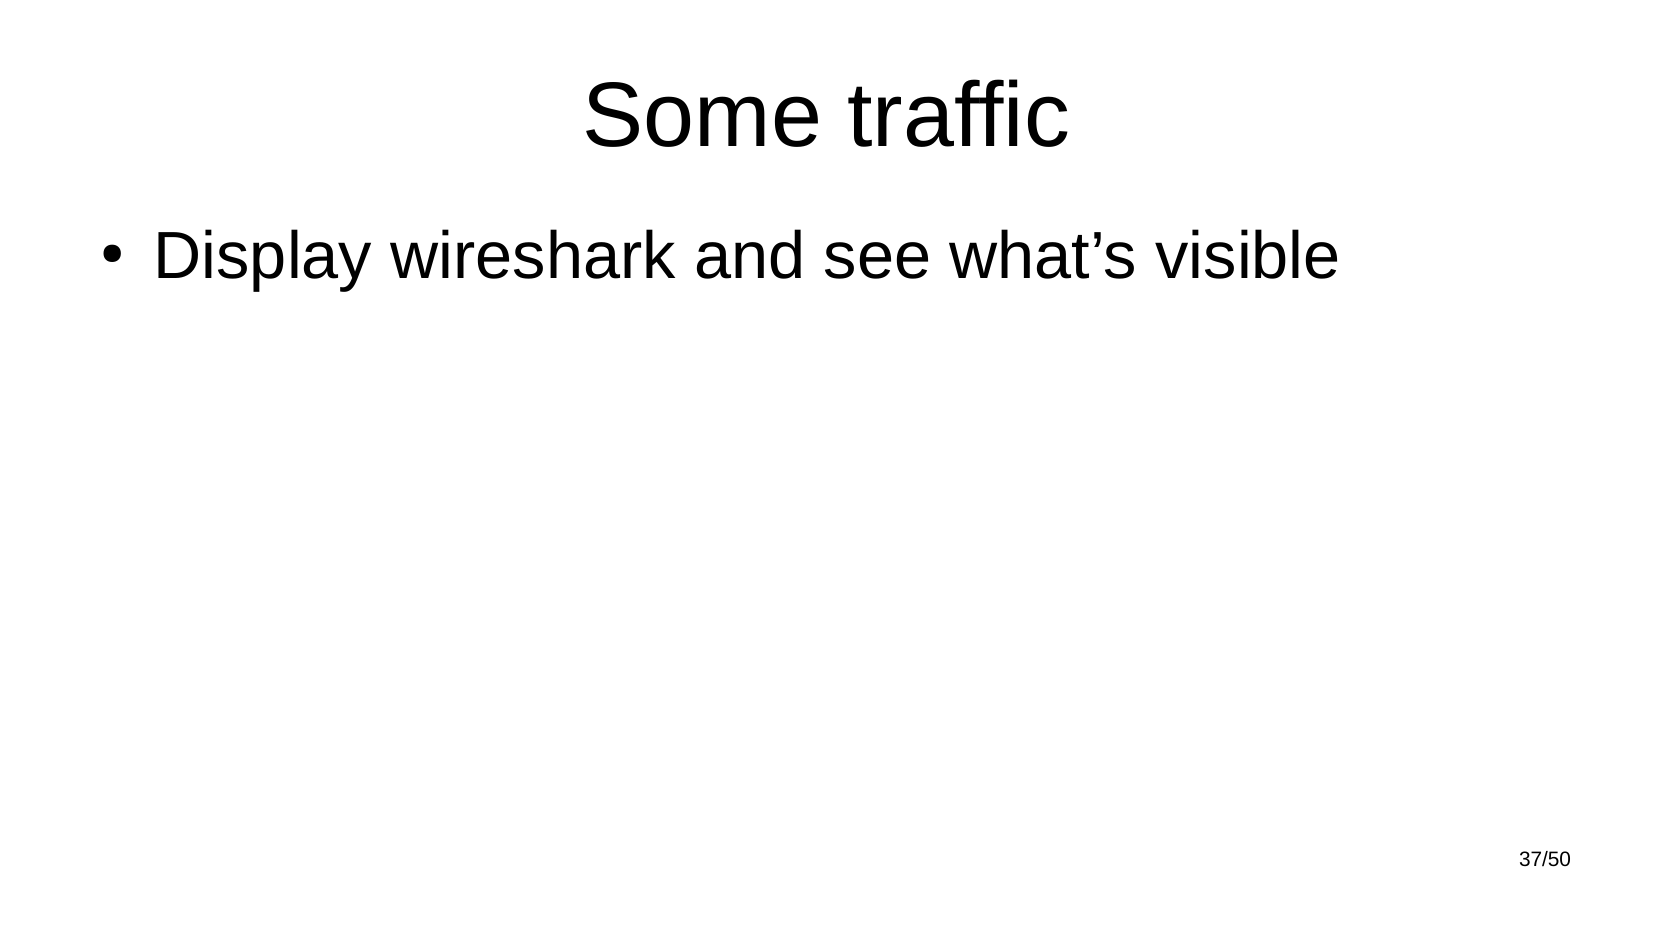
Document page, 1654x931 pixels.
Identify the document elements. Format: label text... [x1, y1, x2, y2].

list Display wireshark and see what’s visible [82, 217, 1571, 758]
title Some traffic [82, 37, 1571, 193]
